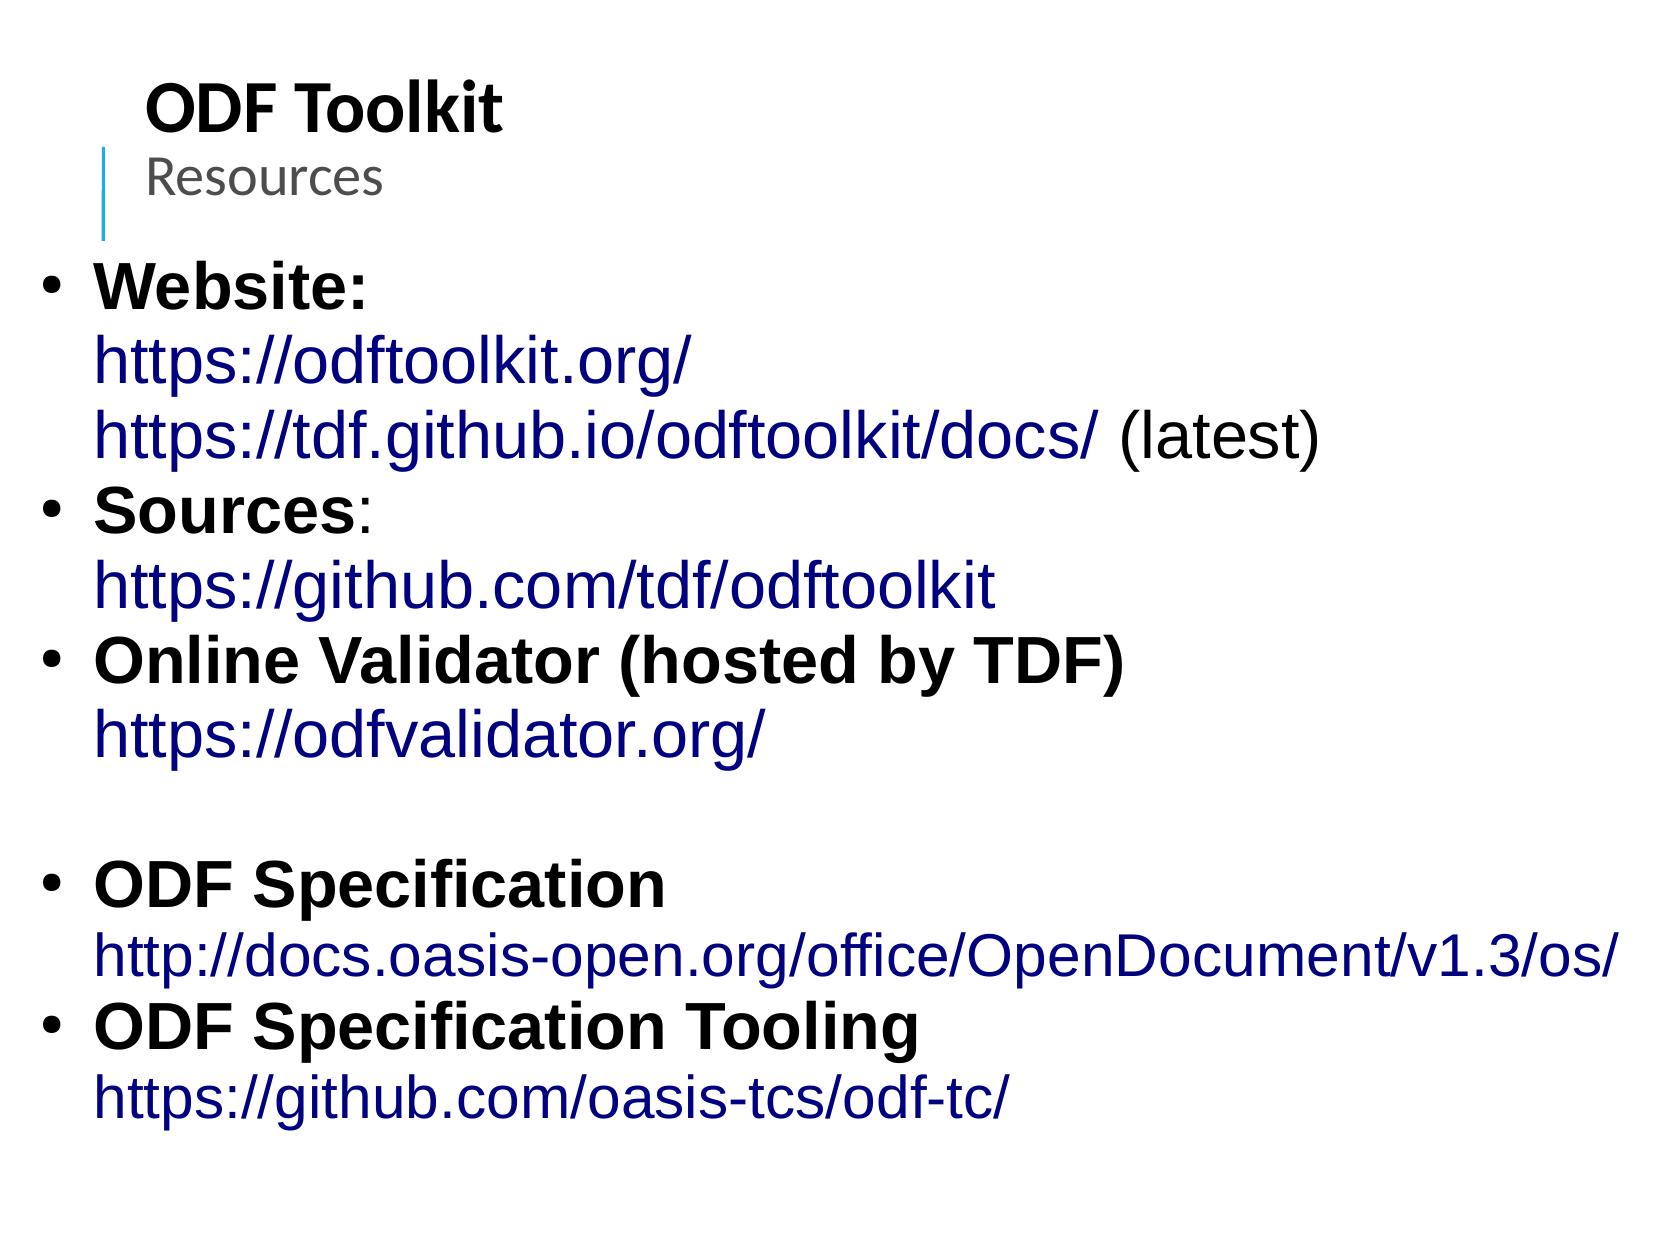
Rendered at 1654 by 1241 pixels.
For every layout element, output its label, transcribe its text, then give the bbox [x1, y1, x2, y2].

title ODF Toolkit Resources [145, 67, 1388, 220]
text_box Website: https://odftoolkit.org/ https://tdf.github.io/odftoolkit/docs/ (latest) Sources: https://github.com/tdf/odftoolkit Online Validator (hosted by TDF) https://odfvalidator.org/ ODF Specification http://docs.oasis-open.org/office/OpenDocument/v1.3/os/ ODF Specification Tooling https://github.com/oasis-tcs/odf-tc/ [7, 241, 1646, 1229]
